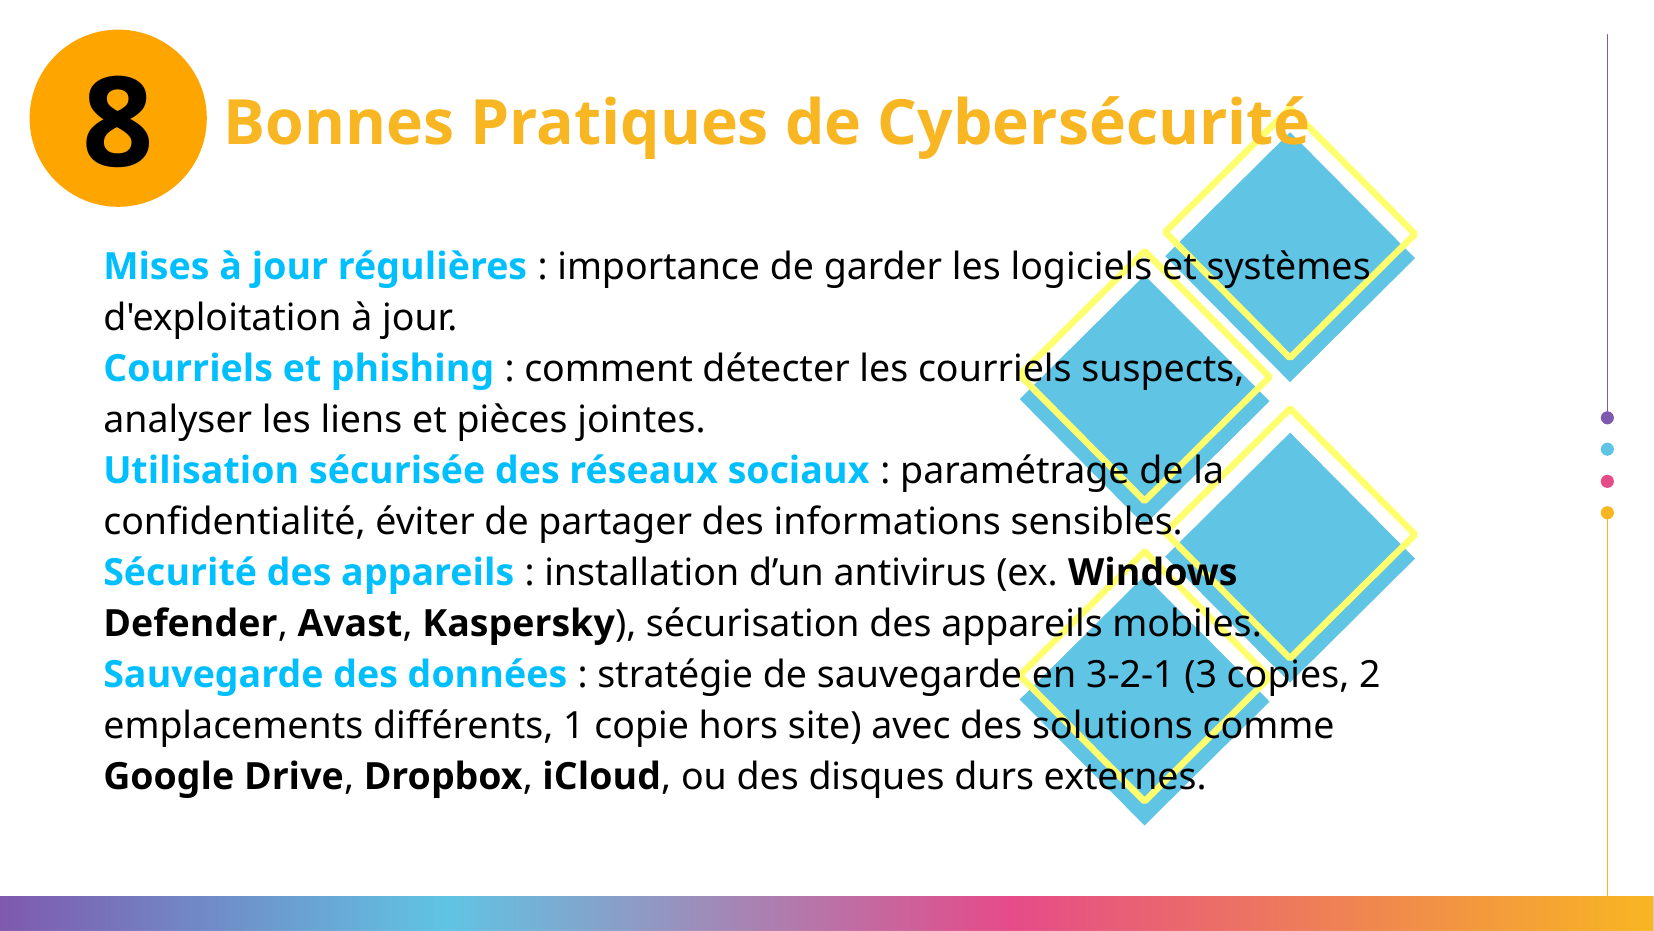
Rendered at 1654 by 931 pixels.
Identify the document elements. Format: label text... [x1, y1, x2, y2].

text_box Mises à jour régulières : importance de garder les logiciels et systèmes d'exploitation à jour. Courriels et phishing : comment détecter les courriels suspects, analyser les liens et pièces jointes. Utilisation sécurisée des réseaux sociaux : paramétrage de la confidentialité, éviter de partager des informations sensibles. Sécurité des appareils : installation d’un antivirus (ex. Windows Defender, Avast, Kaspersky), sécurisation des appareils mobiles. Sauvegarde des données : stratégie de sauvegarde en 3-2-1 (3 copies, 2 emplacements différents, 1 copie hors site) avec des solutions comme Google Drive, Dropbox, iCloud, ou des disques durs externes. [88, 231, 1418, 827]
text_box 8 [29, 29, 207, 207]
text_box Bonnes Pratiques de Cybersécurité [206, 70, 1329, 178]
picture [0, 896, 1654, 931]
